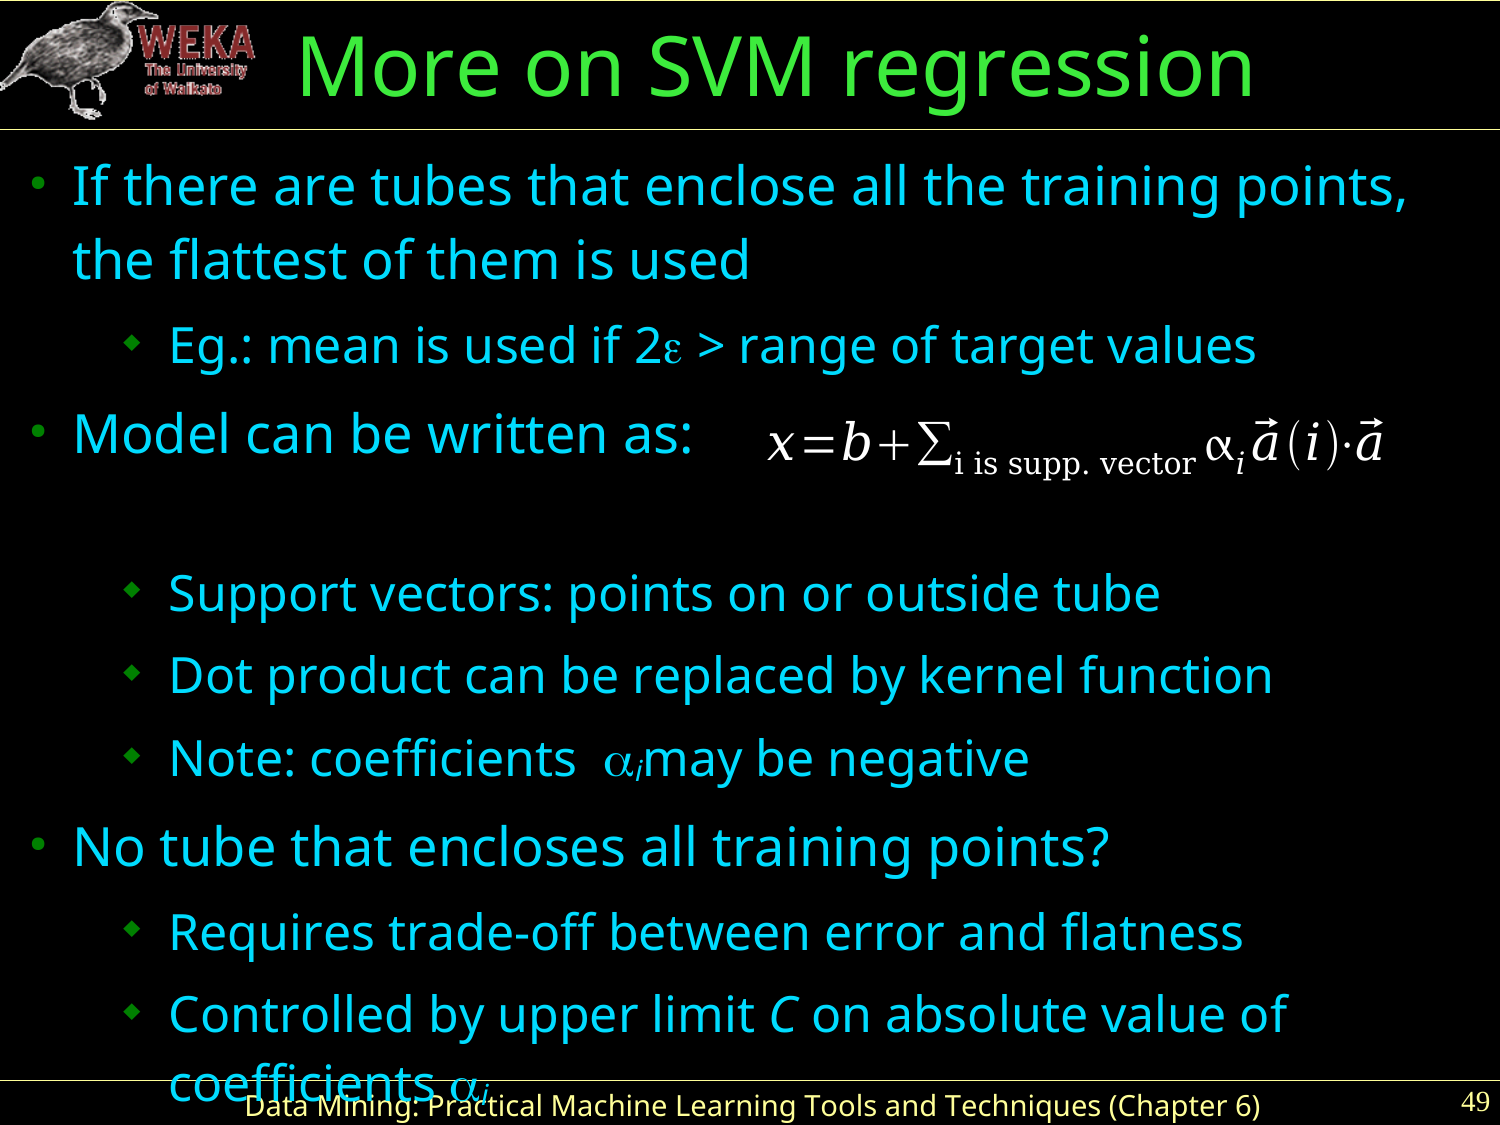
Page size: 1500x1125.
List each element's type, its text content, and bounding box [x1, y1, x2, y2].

list If there are tubes that enclose all the training points, the flattest of them is used Eg.: mean is used if 2e > range of target values Model can be written as: Support vectors: points on or outside tube Dot product can be replaced by kernel function Note: coefficients aimay be negative No tube that encloses all training points? Requires trade-off between error and flatness Controlled by upper limit C on absolute value of coefficients ai [29, 147, 1418, 1064]
chart [760, 413, 1392, 482]
picture [0, 1, 266, 129]
title More on SVM regression [295, 0, 1486, 159]
